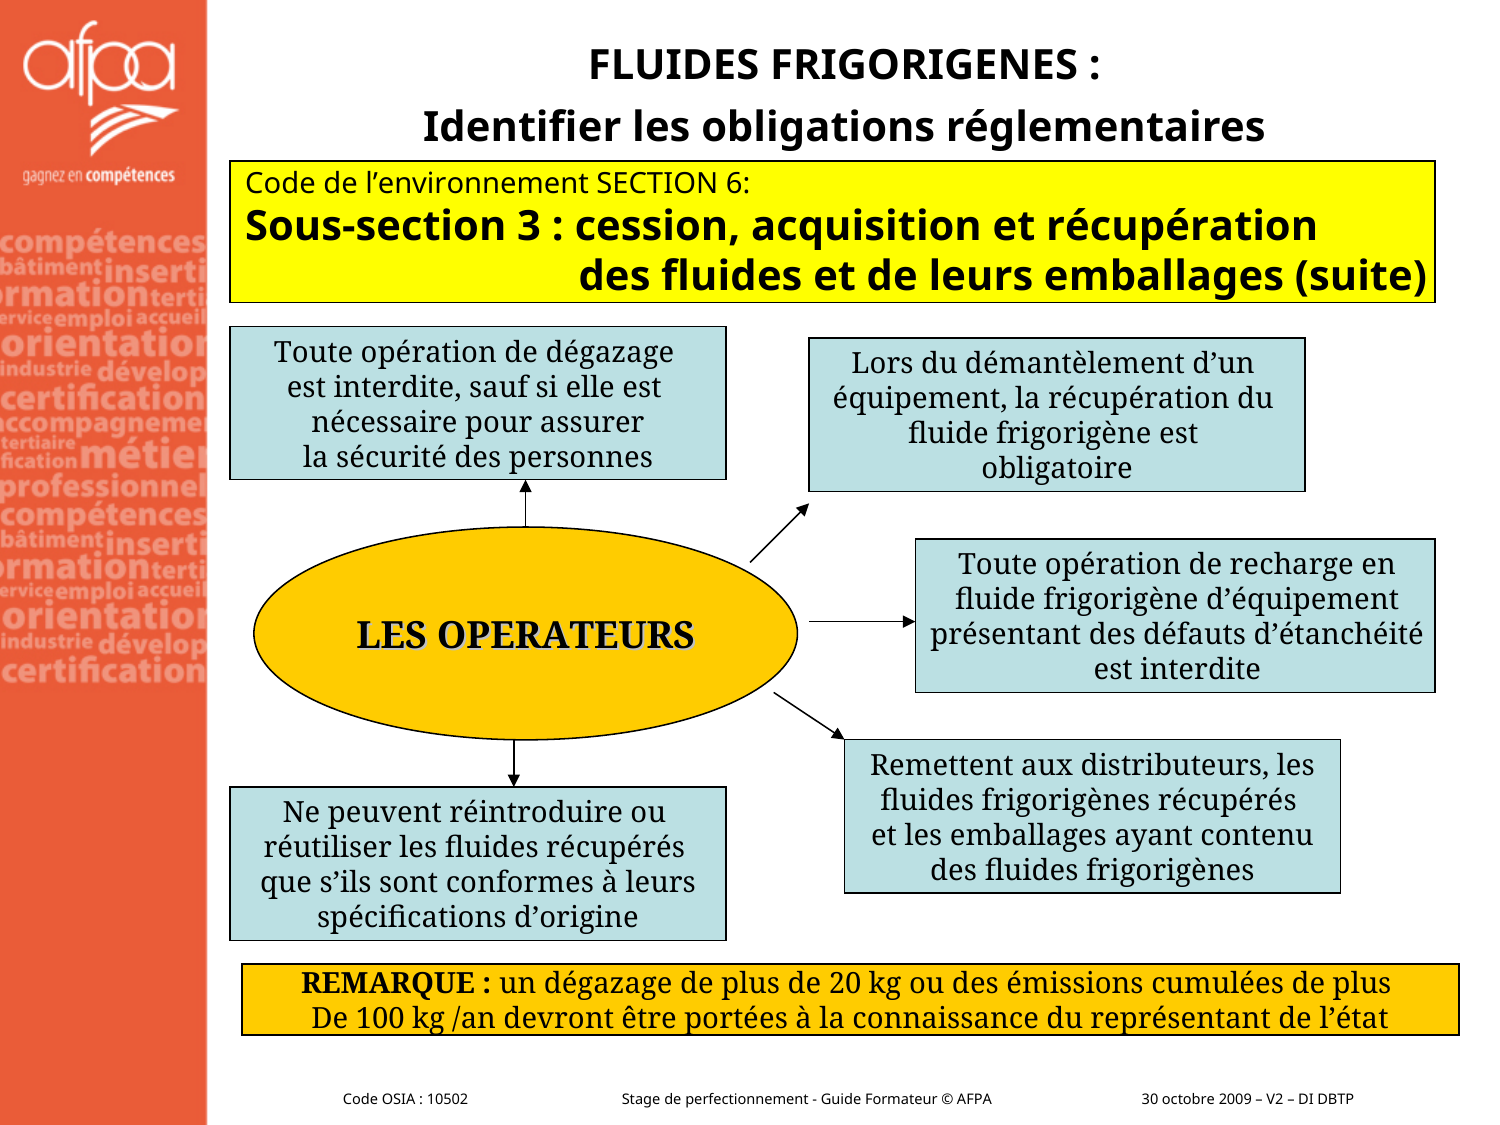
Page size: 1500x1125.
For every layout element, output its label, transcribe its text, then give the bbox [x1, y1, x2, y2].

text_box REMARQUE : un dégazage de plus de 20 kg ou des émissions cumulées de plus De 100 kg /an devront être portées à la connaissance du représentant de l’état [242, 964, 1459, 1035]
text_box Ne peuvent réintroduire ou réutiliser les fluides récupérés que s’ils sont conformes à leurs spécifications d’origine [230, 786, 727, 941]
text_box Code de l’environnement SECTION 6: Sous-section 3 : cession, acquisition et récupération des fluides et de leurs emballages (suite) [230, 160, 1436, 303]
text_box Remettent aux distributeurs, les fluides frigorigènes récupérés et les emballages ayant contenu des fluides frigorigènes [844, 739, 1341, 893]
text_box Lors du démantèlement d’un équipement, la récupération du fluide frigorigène est obligatoire [809, 337, 1306, 492]
text_box LES OPERATEURS [253, 527, 798, 740]
text_box Toute opération de dégazage est interdite, sauf si elle est nécessaire pour assurer la sécurité des personnes [230, 326, 727, 480]
picture [0, 0, 1500, 1125]
text_box Toute opération de recharge en fluide frigorigène d’équipement présentant des défauts d’étanchéité est interdite [915, 538, 1436, 693]
subtitle FLUIDES FRIGORIGENES : Identifier les obligations réglementaires [242, 31, 1447, 202]
